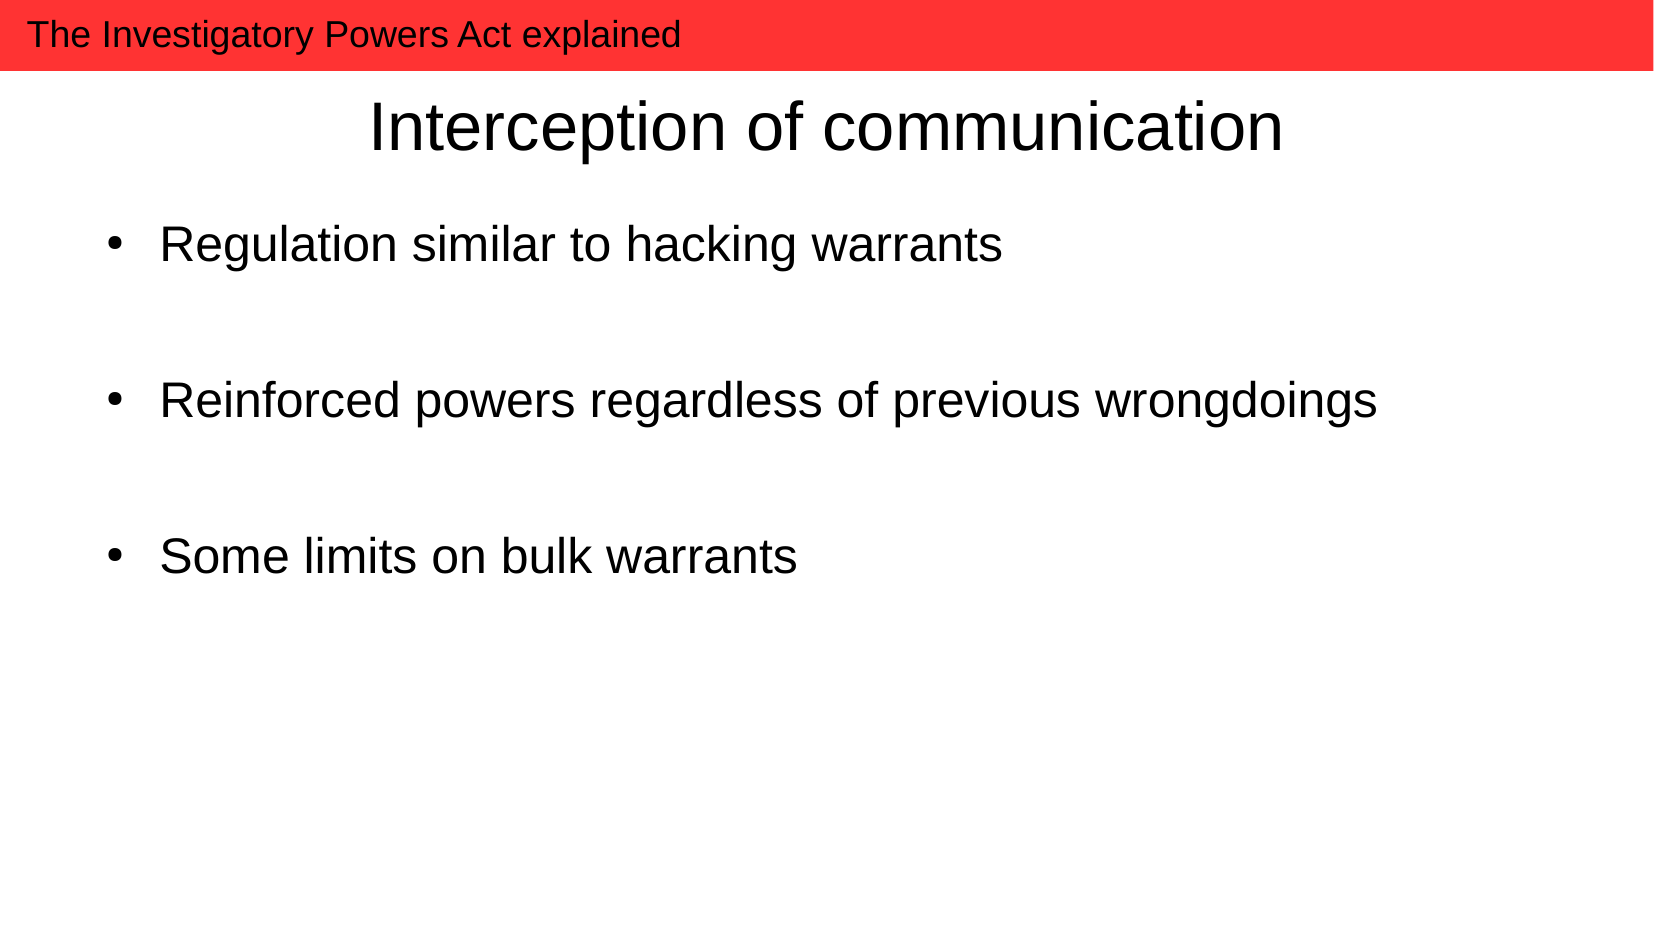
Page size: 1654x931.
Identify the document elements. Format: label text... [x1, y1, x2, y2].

text_box The Investigatory Powers Act explained [11, 5, 886, 63]
list Regulation similar to hacking warrants Reinforced powers regardless of previous wrongdoings Some limits on bulk warrants [88, 216, 1512, 709]
text_box [0, 0, 1654, 71]
title Interception of communication [82, 71, 1571, 205]
